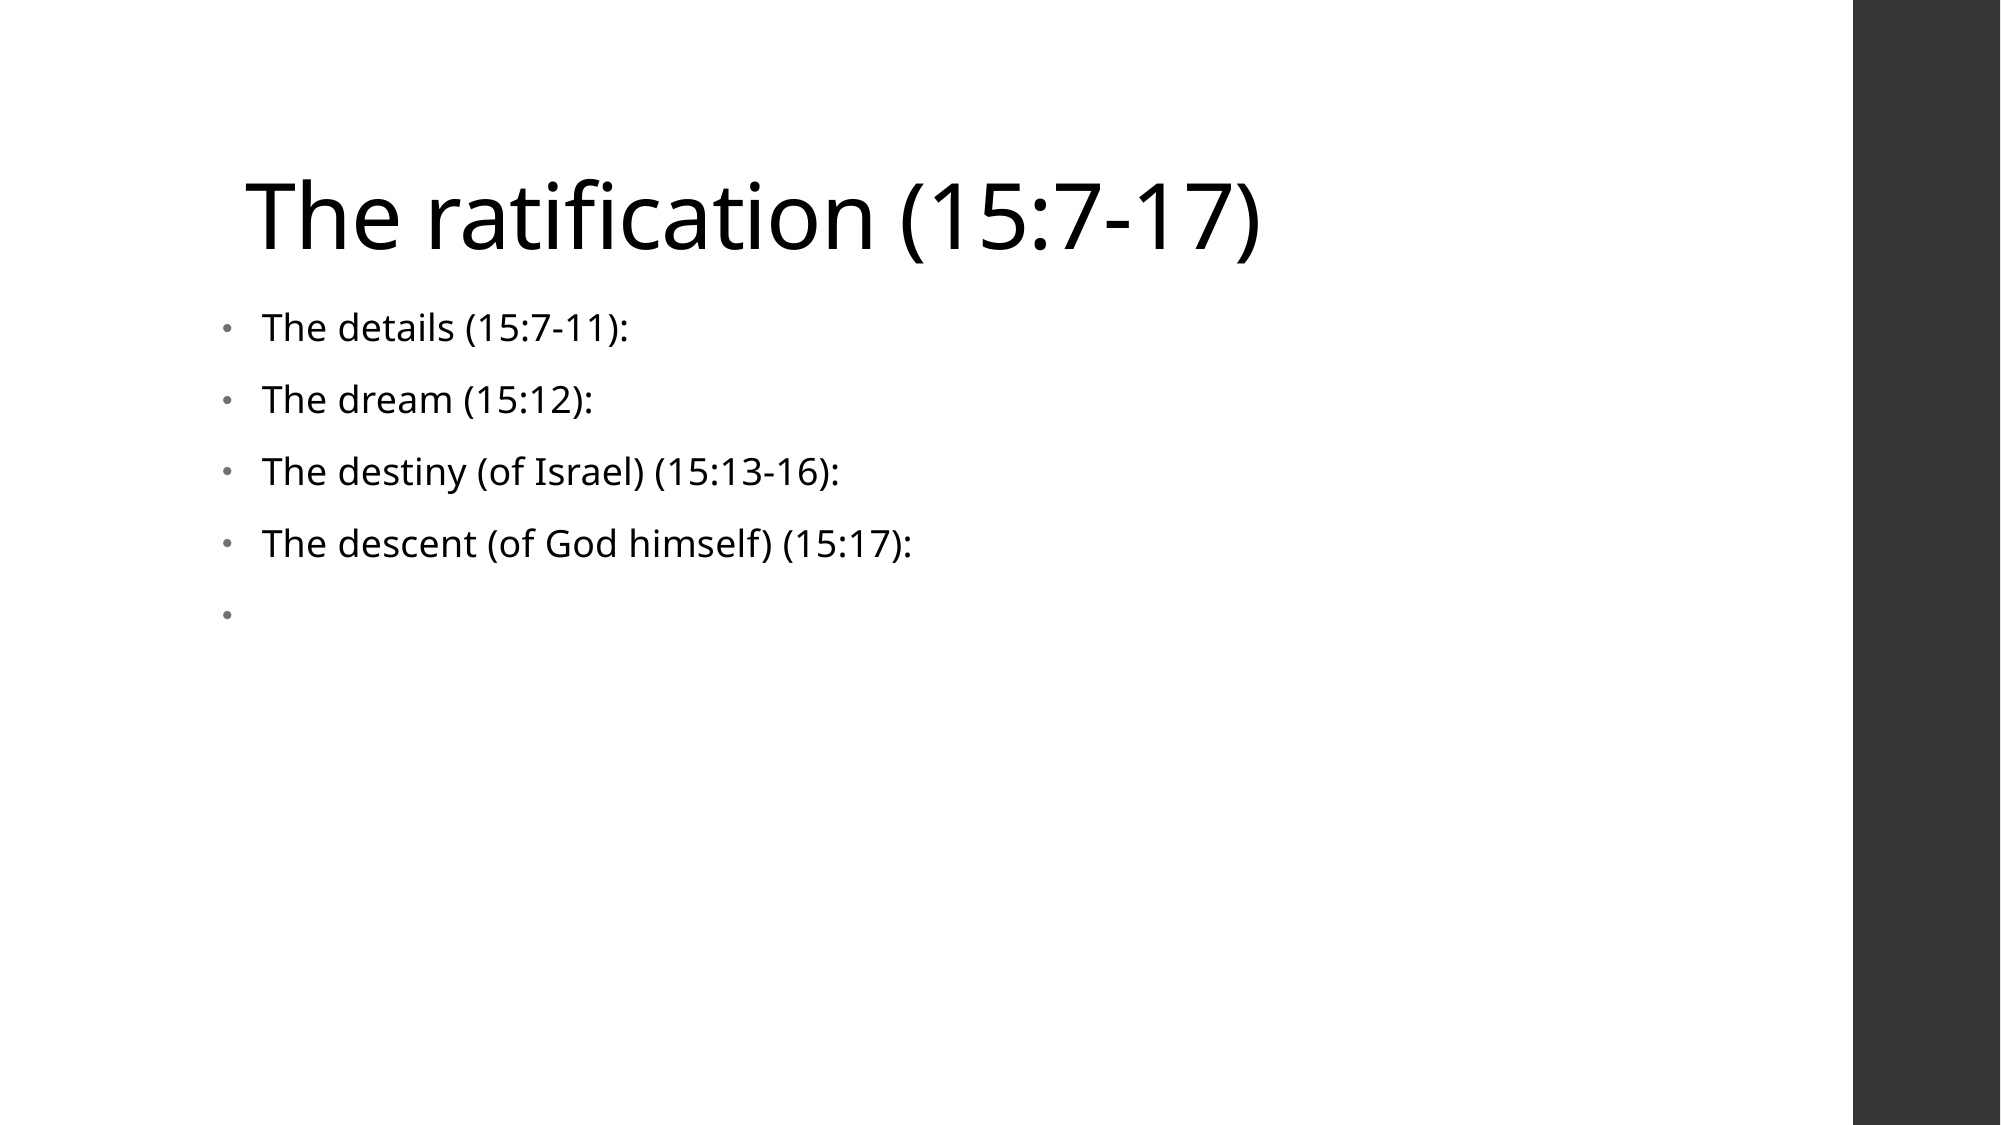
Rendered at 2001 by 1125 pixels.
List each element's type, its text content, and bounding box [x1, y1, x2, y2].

list The details (15:7-11): The dream (15:12): The destiny (of Israel) (15:13-16): The descent (of God himself) (15:17): [206, 299, 1617, 1014]
title The ratification (15:7-17) [206, 60, 1797, 278]
